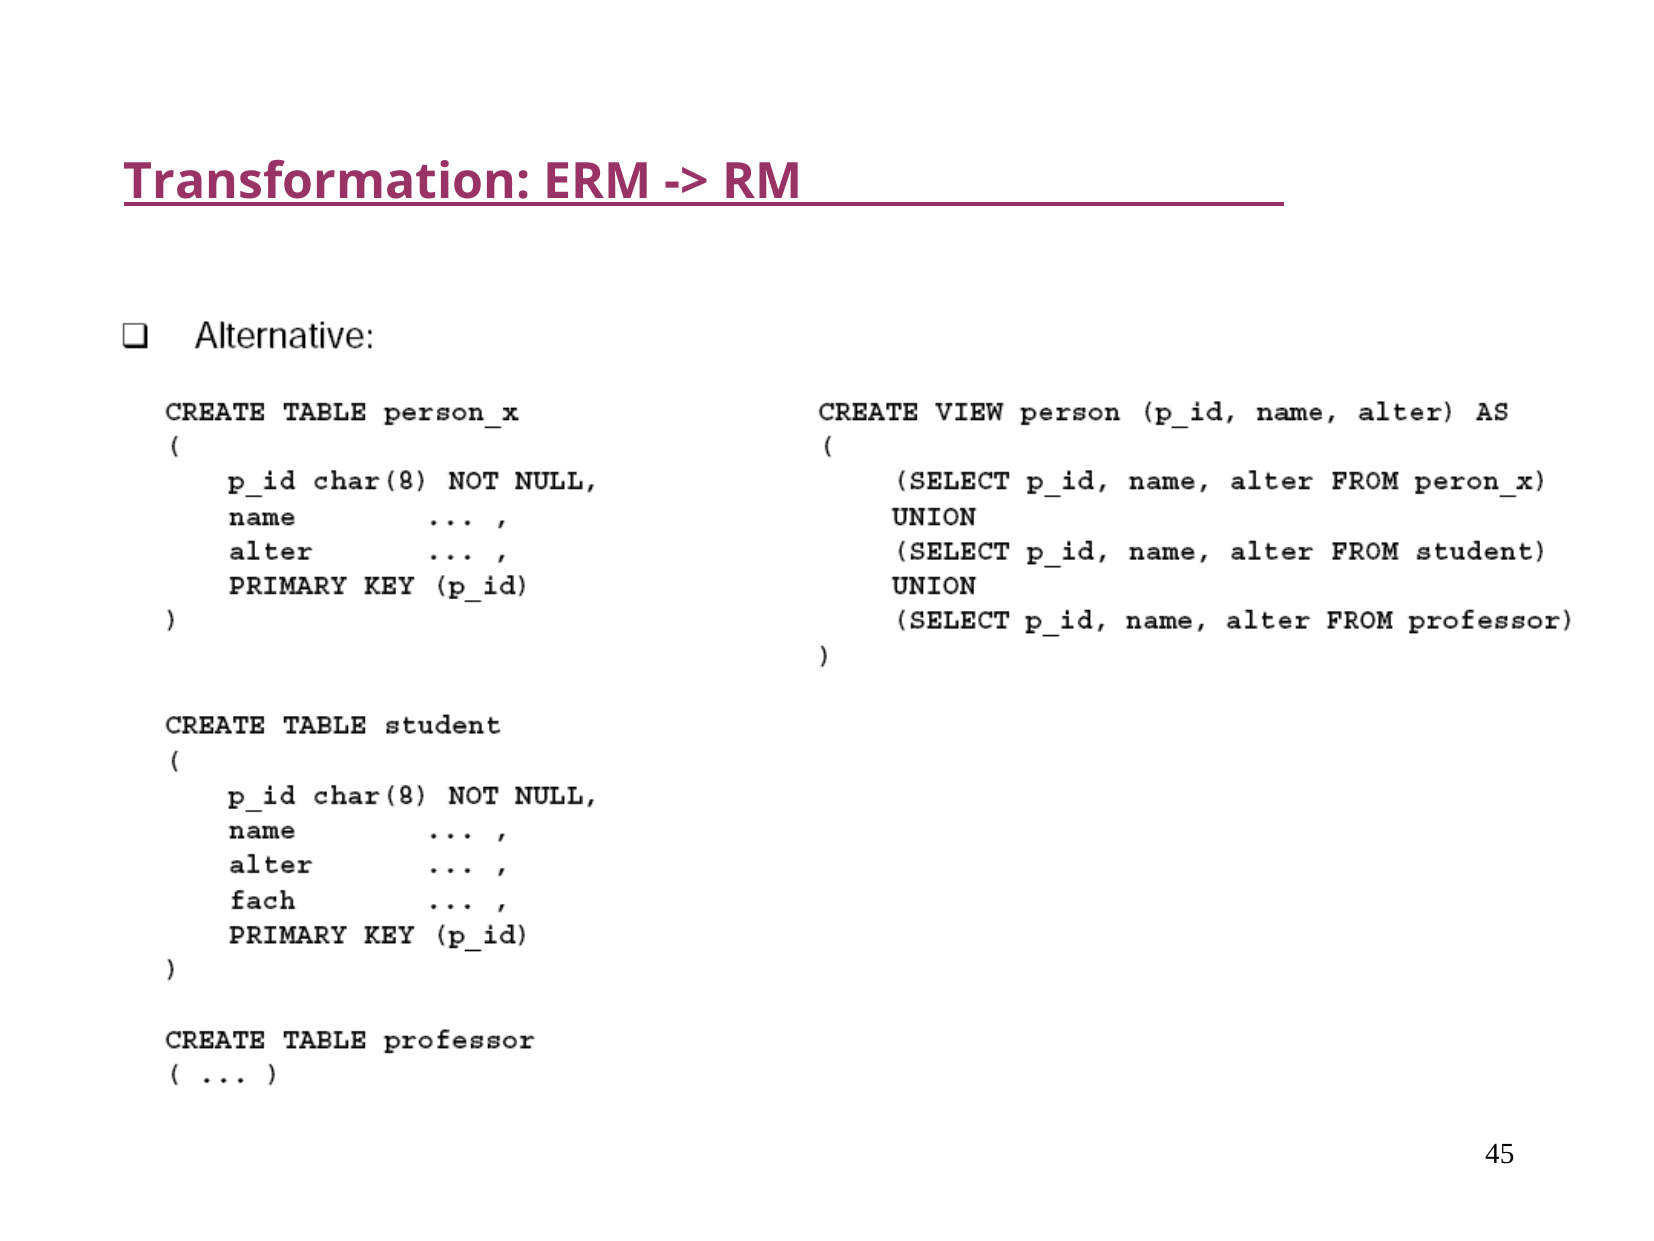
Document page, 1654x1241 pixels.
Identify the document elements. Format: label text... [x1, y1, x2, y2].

picture [117, 314, 1595, 1116]
title Transformation: ERM -> RM [124, 117, 1530, 241]
